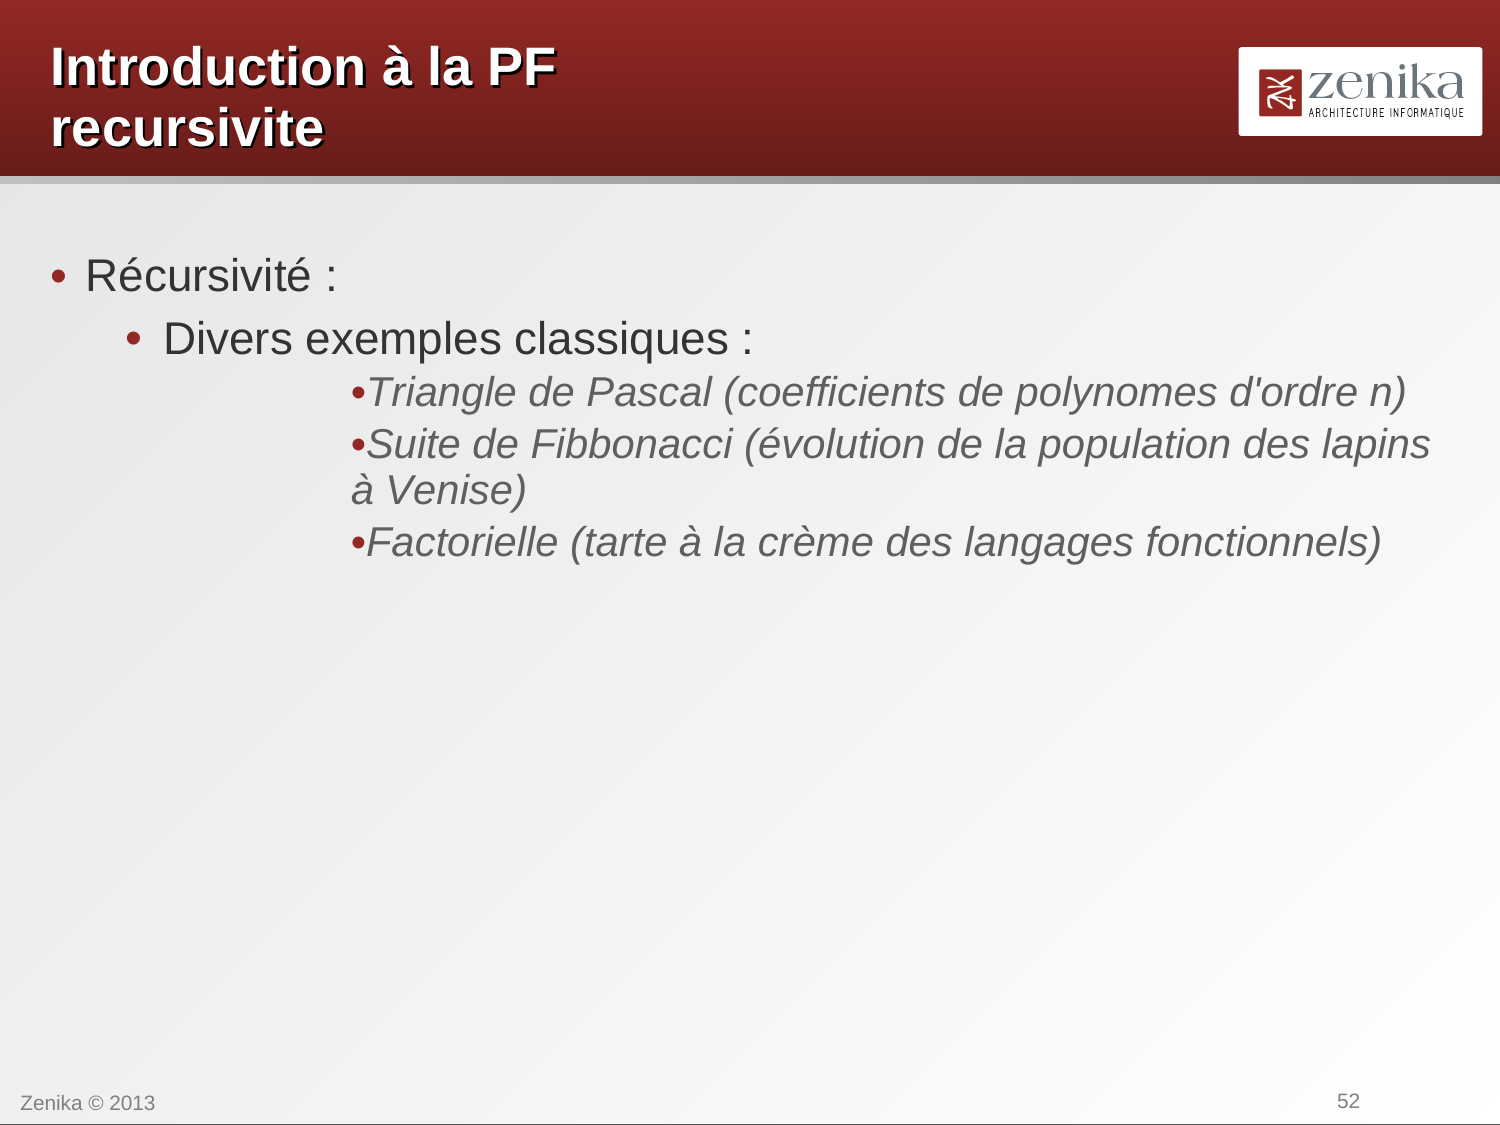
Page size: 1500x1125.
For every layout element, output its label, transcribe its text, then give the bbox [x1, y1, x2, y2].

picture [1257, 58, 1464, 125]
list Récursivité : Divers exemples classiques : Triangle de Pascal (coefficients de polynomes d'ordre n) Suite de Fibbonacci (évolution de la population des lapins à Venise) Factorielle (tarte à la crème des langages fonctionnels) [50, 249, 1435, 1079]
title Introduction à la PF recursivite [50, 15, 1206, 180]
